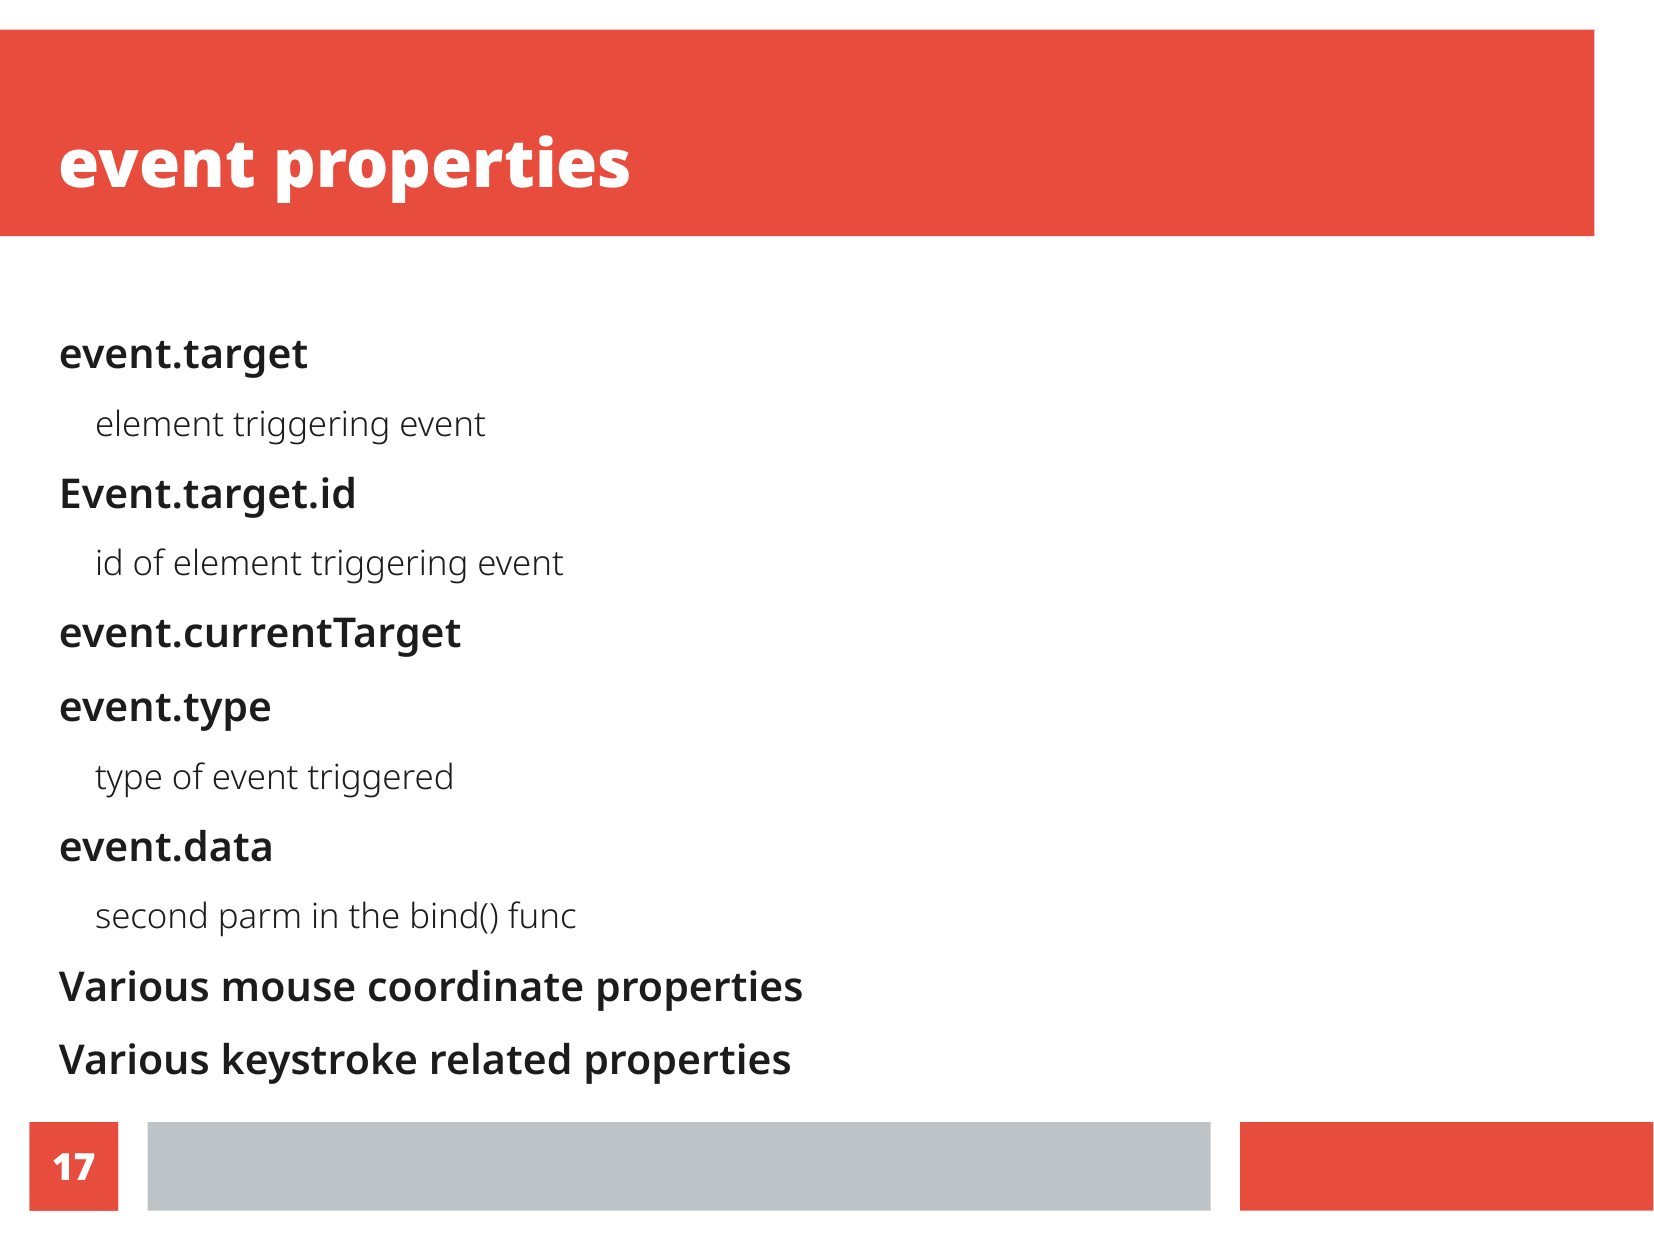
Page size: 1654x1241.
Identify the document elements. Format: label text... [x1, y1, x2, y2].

list event.target element triggering event Event.target.id id of element triggering event event.currentTarget event.type type of event triggered event.data second parm in the bind() func Various mouse coordinate properties Various keystroke related properties [59, 324, 1565, 1093]
title event properties [59, 59, 1595, 207]
